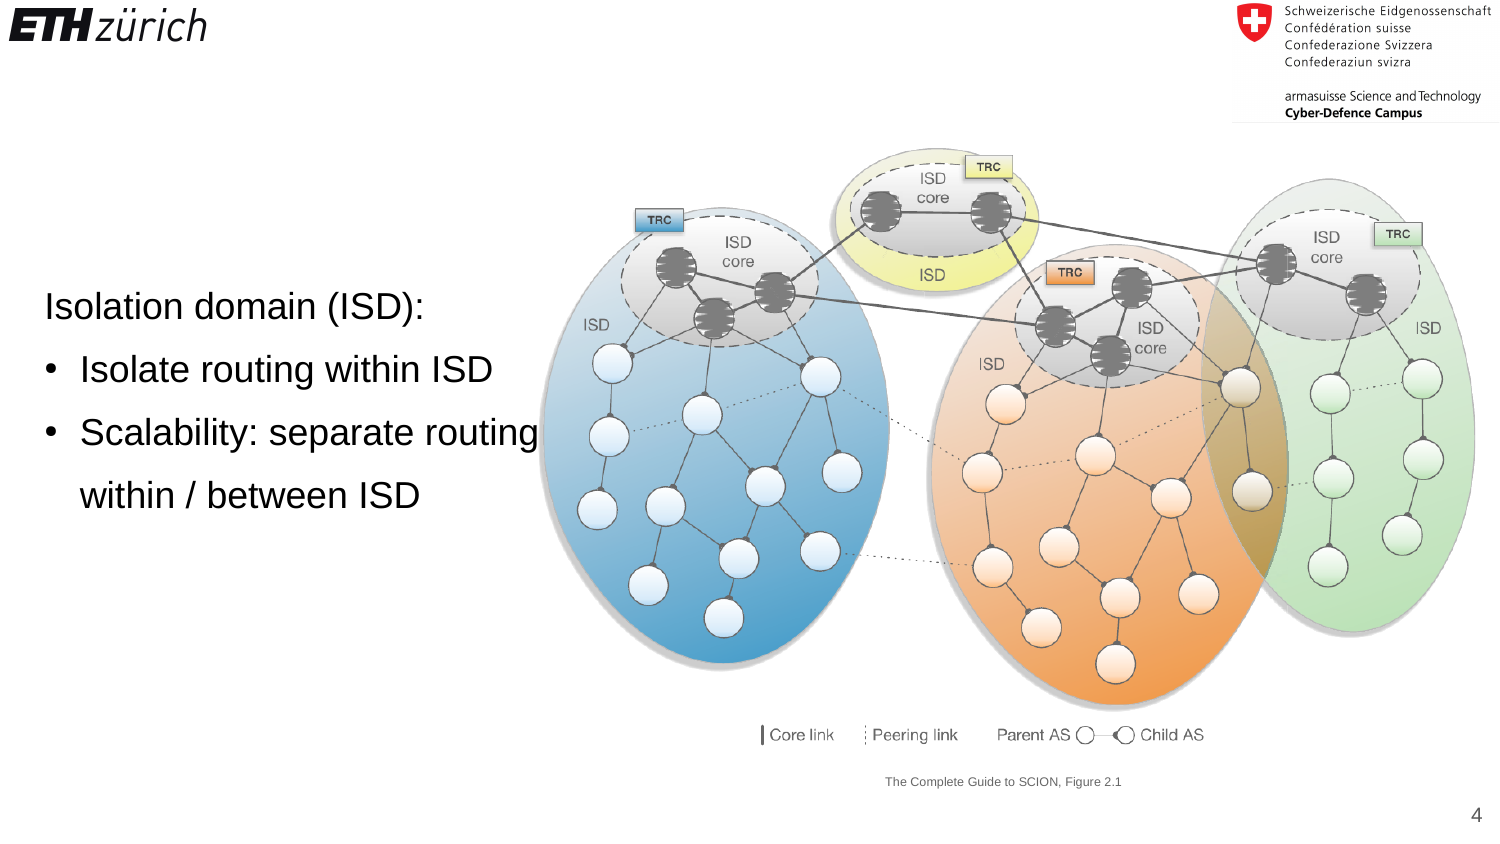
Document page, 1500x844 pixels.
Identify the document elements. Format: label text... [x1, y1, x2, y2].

text_box The Complete Guide to SCION, Figure 2.1 [636, 767, 1375, 798]
picture [621, 142, 1480, 749]
picture [8, 8, 207, 42]
text_box Isolation domain (ISD): Isolate routing within ISD Scalability: separate routing within / between ISD [29, 118, 621, 768]
picture [1232, 0, 1500, 123]
